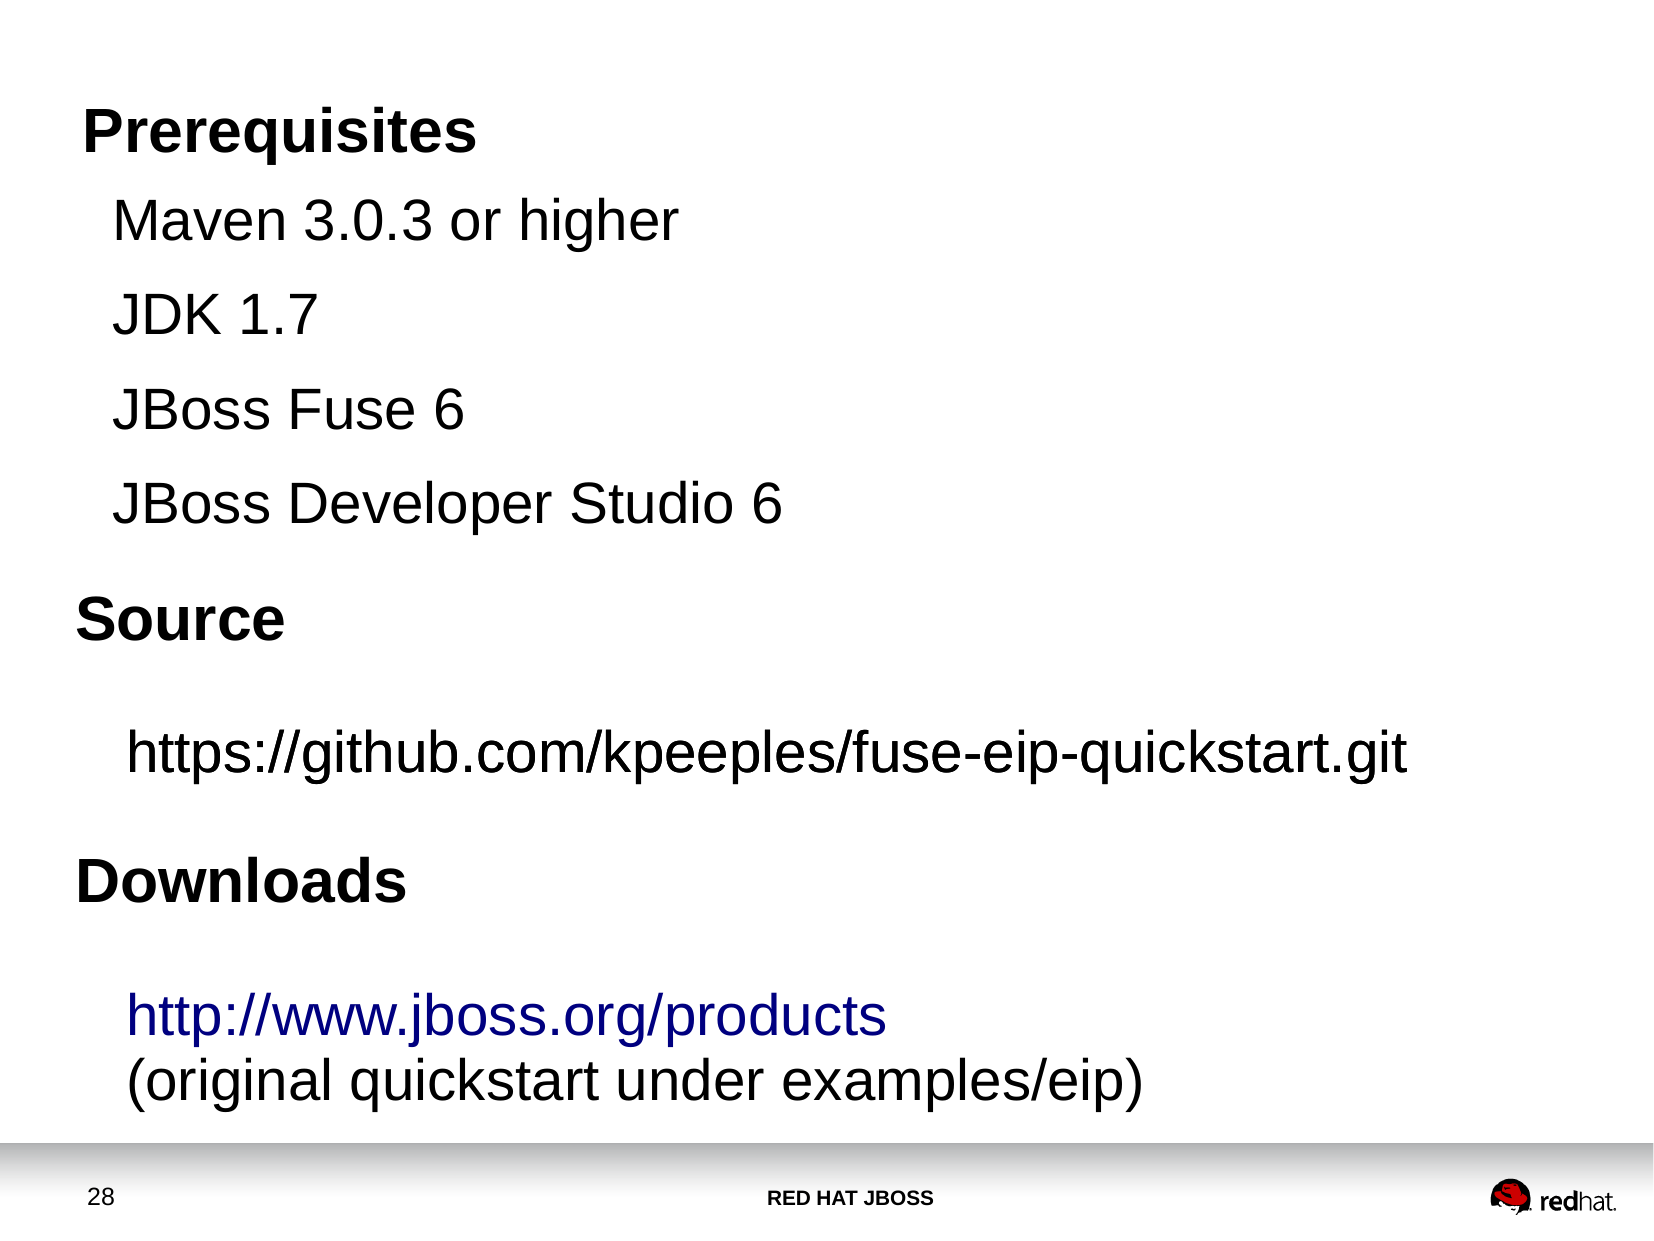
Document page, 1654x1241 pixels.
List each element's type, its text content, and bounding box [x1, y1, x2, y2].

picture [0, 1143, 1654, 1241]
text_box http://www.jboss.org/products (original quickstart under examples/eip) [111, 975, 1162, 1120]
title Prerequisites [82, 37, 1571, 226]
text_box https://github.com/kpeeples/fuse-eip-quickstart.git [111, 712, 1426, 793]
list Maven 3.0.3 or higher JDK 1.7 JBoss Fuse 6 JBoss Developer Studio 6 [112, 187, 1601, 631]
title Downloads [75, 787, 1564, 976]
title Source [75, 525, 1564, 713]
